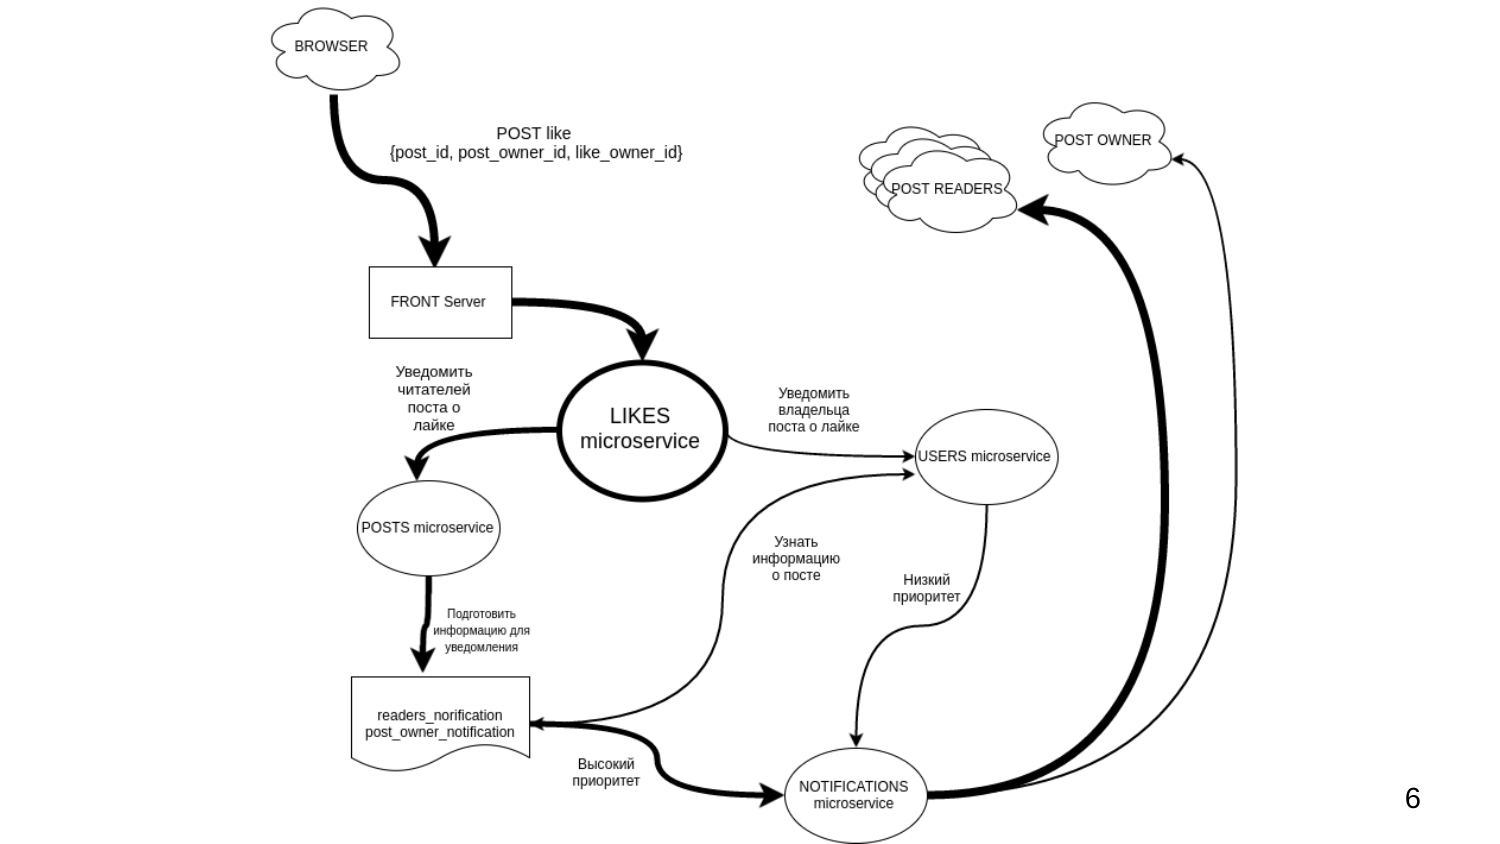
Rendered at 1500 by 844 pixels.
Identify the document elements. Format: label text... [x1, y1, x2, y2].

picture [262, 0, 1238, 844]
slide_number <number> [1389, 764, 1480, 830]
